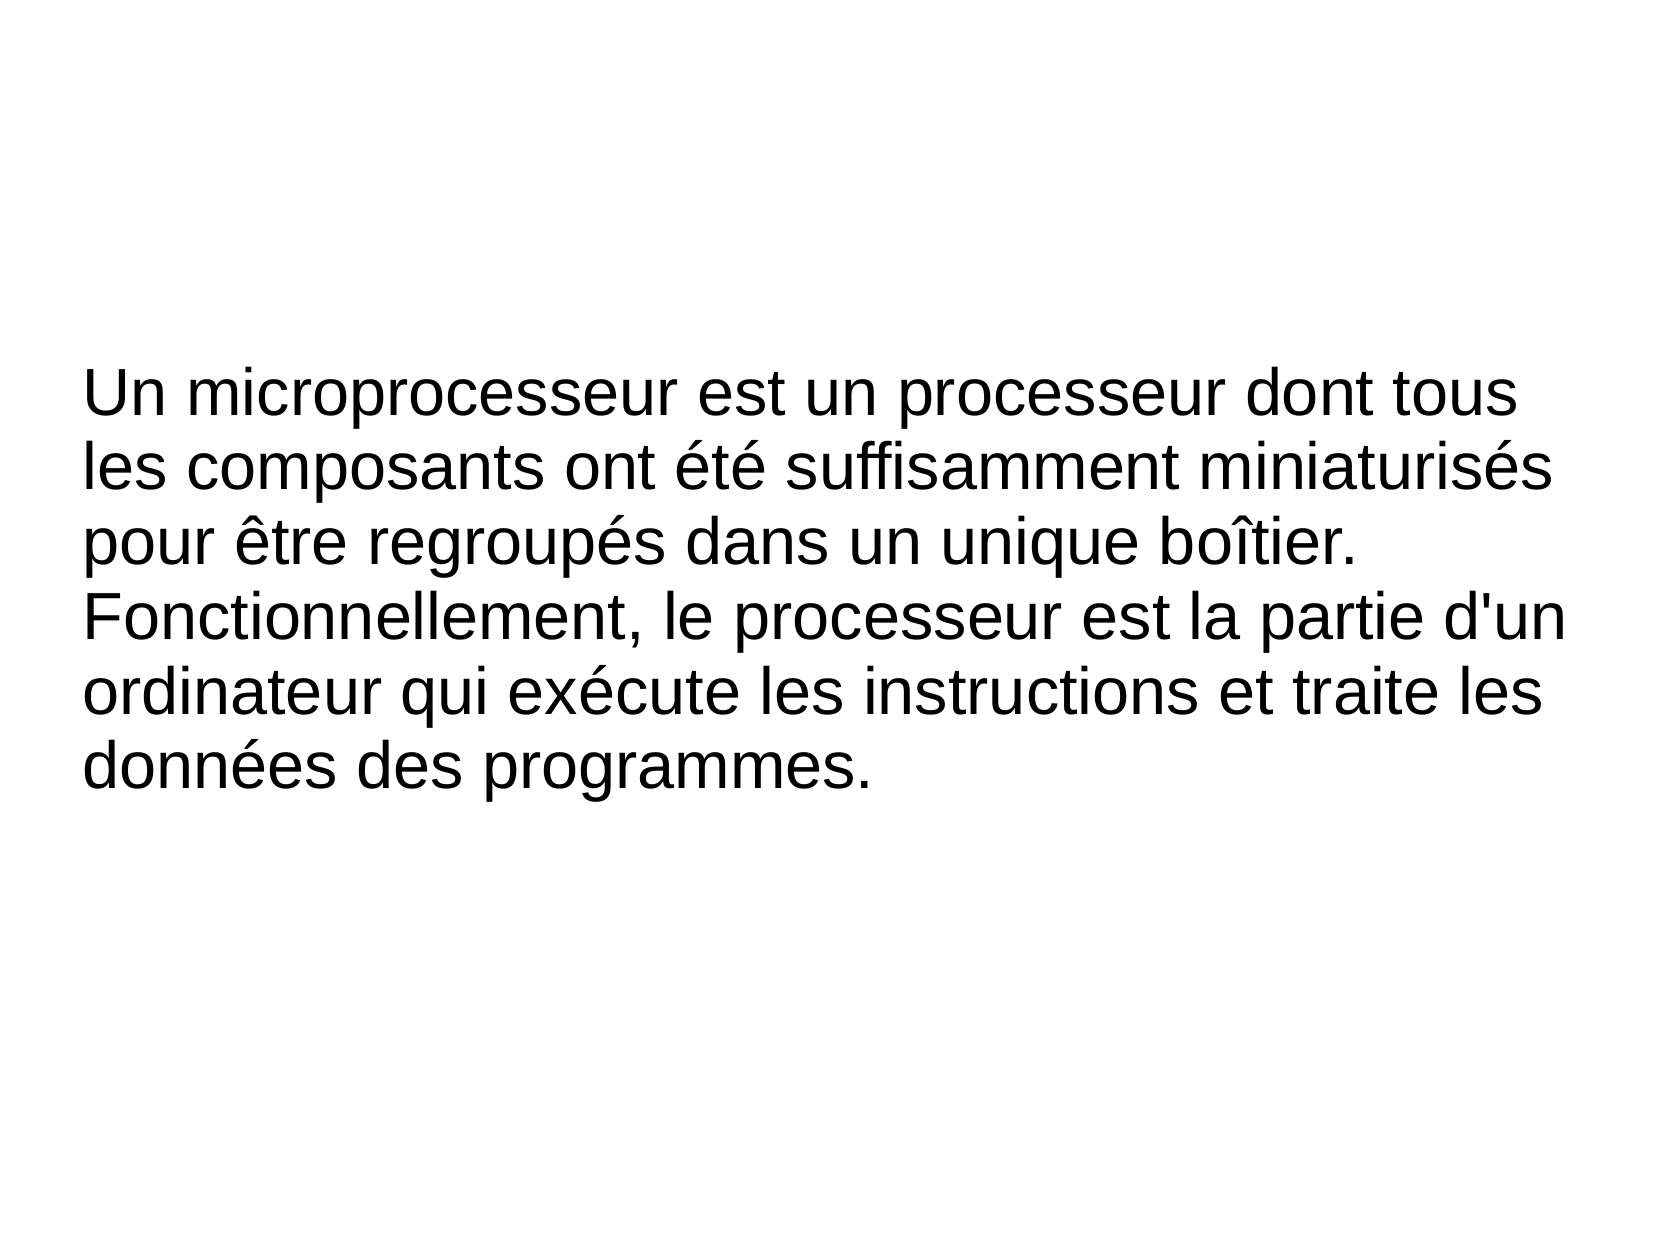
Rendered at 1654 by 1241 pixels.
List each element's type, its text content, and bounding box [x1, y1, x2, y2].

subtitle Un microprocesseur est un processeur dont tous les composants ont été suffisamment miniaturisés pour être regroupés dans un unique boîtier. Fonctionnellement, le processeur est la partie d'un ordinateur qui exécute les instructions et traite les données des programmes. [82, 49, 1571, 1109]
